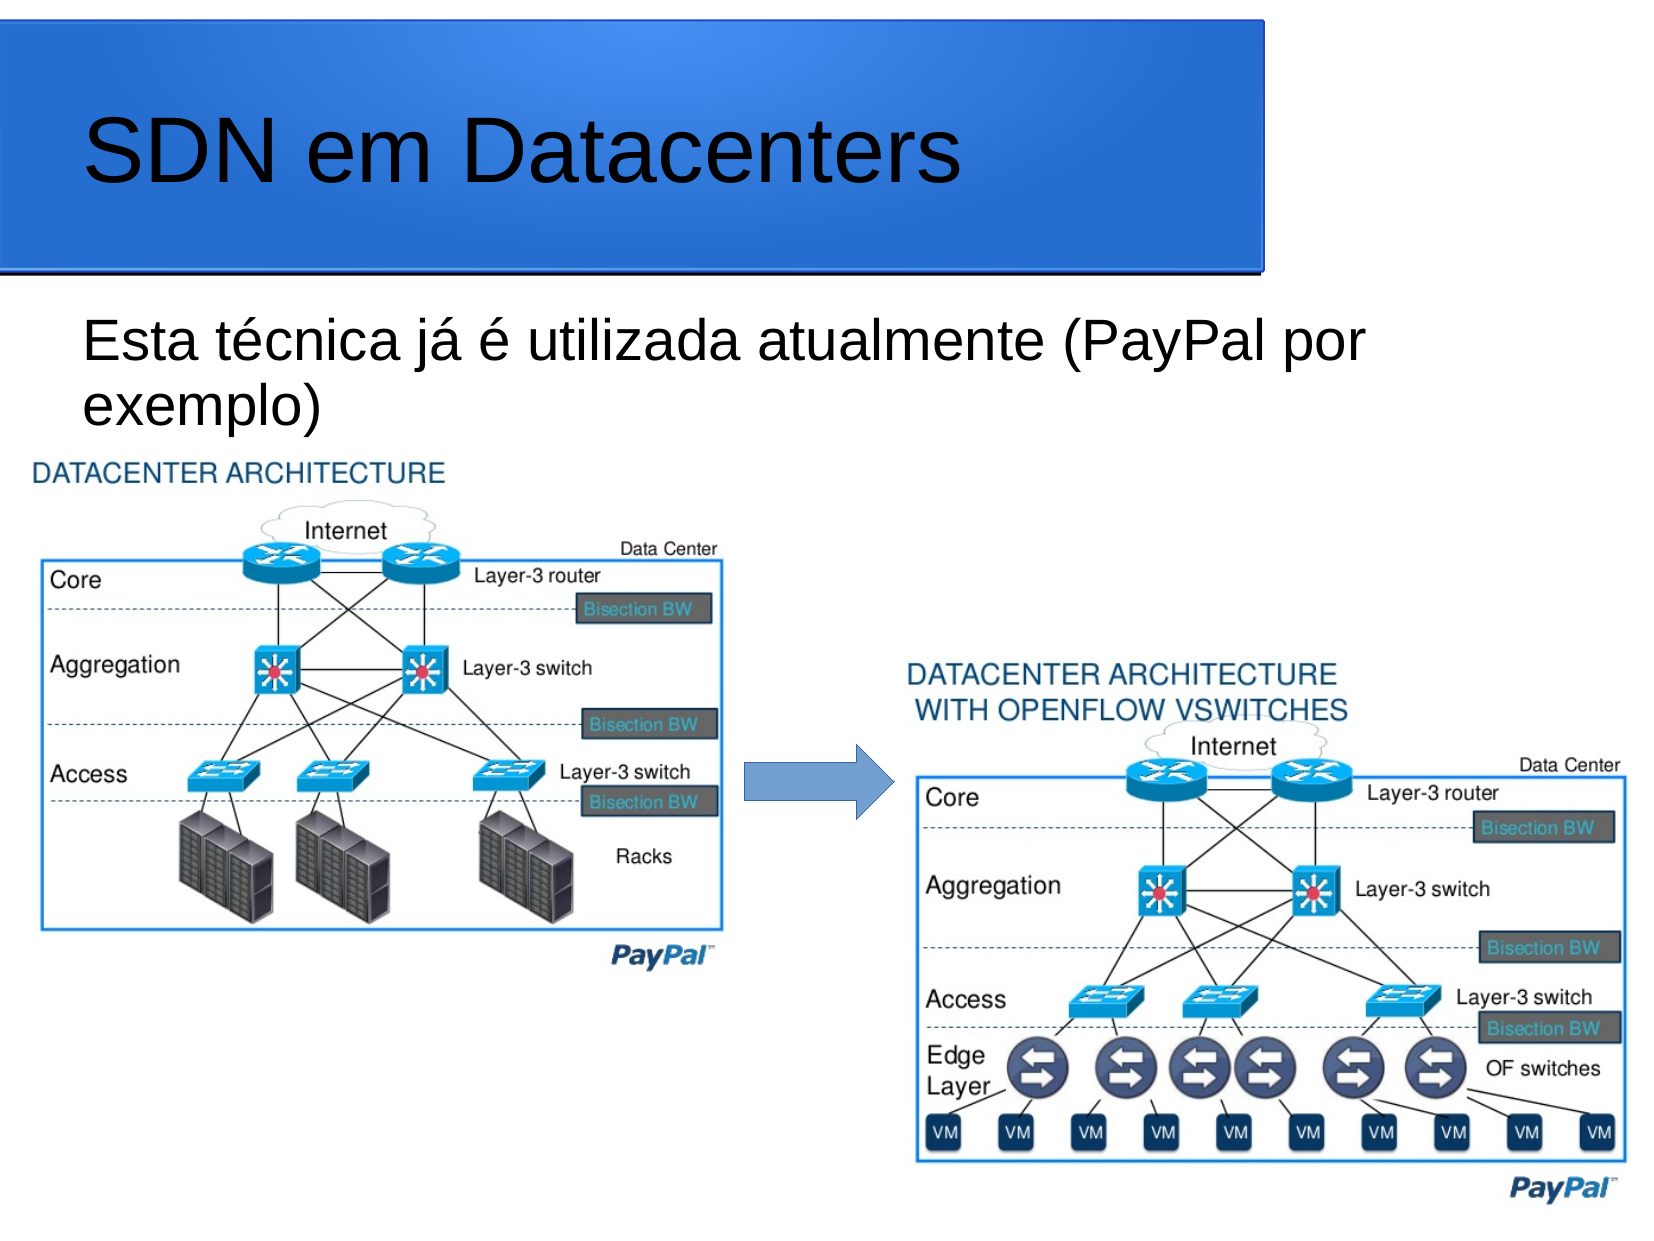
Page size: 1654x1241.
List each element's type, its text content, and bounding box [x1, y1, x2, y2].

picture [886, 655, 1644, 1224]
title Esta técnica já é utilizada atualmente (PayPal por exemplo) [82, 269, 1571, 477]
text_box [744, 744, 895, 820]
title SDN em Datacenters [82, 47, 1235, 252]
picture [12, 443, 740, 990]
